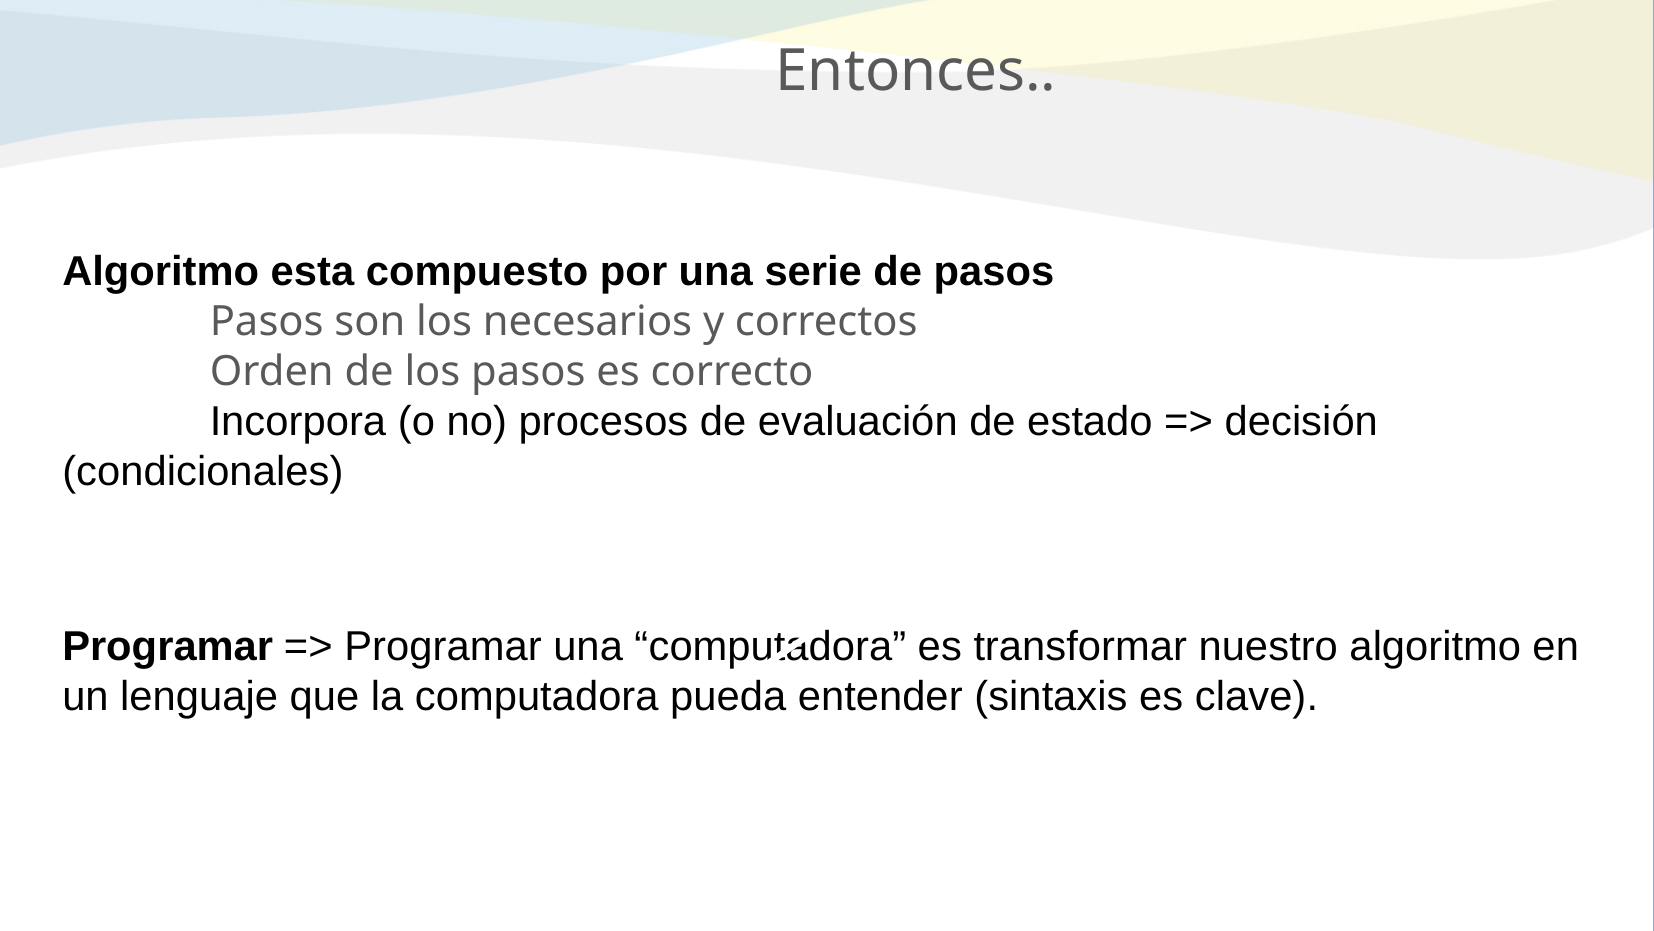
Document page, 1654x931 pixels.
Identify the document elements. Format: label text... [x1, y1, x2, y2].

text_box Entonces.. [760, 24, 1604, 110]
picture [0, 0, 1654, 931]
text_box Algoritmo esta compuesto por una serie de pasos Pasos son los necesarios y correctos Orden de los pasos es correcto Incorpora (o no) procesos de evaluación de estado => decisión (condicionales) Programar => Programar una “computadora” es transformar nuestro algoritmo en un lenguaje que la computadora pueda entender (sintaxis es clave). [47, 236, 1619, 792]
